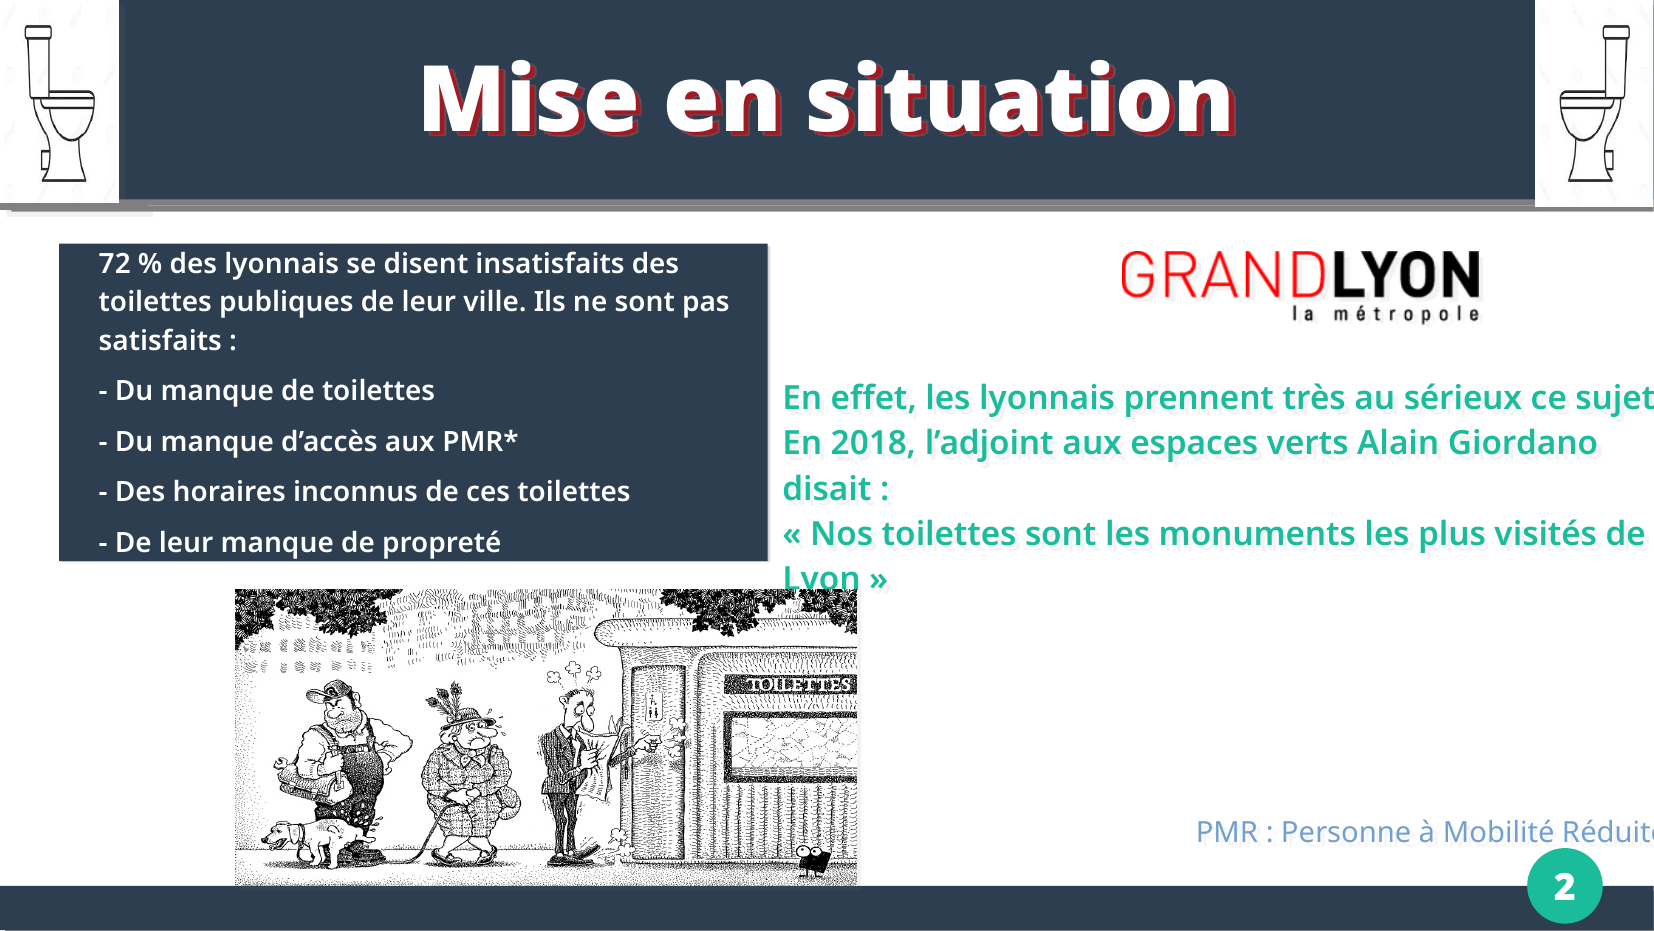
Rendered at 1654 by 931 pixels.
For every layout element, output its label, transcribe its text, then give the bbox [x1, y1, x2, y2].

text_box PMR : Personne à Mobilité Réduite [1181, 804, 1625, 857]
picture [235, 589, 857, 886]
text_box En effet, les lyonnais prennent très au sérieux ce sujet. En 2018, l’adjoint aux espaces verts Alain Giordano disait : « Nos toilettes sont les monuments les plus visités de Lyon » [767, 295, 1654, 680]
picture [1535, 0, 1654, 207]
picture [0, 0, 119, 203]
list 72 % des lyonnais se disent insatisfaits des toilettes publiques de leur ville. Ils ne sont pas satisfaits : - Du manque de toilettes - Du manque d’accès aux PMR* - Des horaires inconnus de ces toilettes - De leur manque de propreté [59, 243, 768, 562]
title Mise en situation [147, 37, 1506, 156]
picture [1122, 251, 1479, 325]
